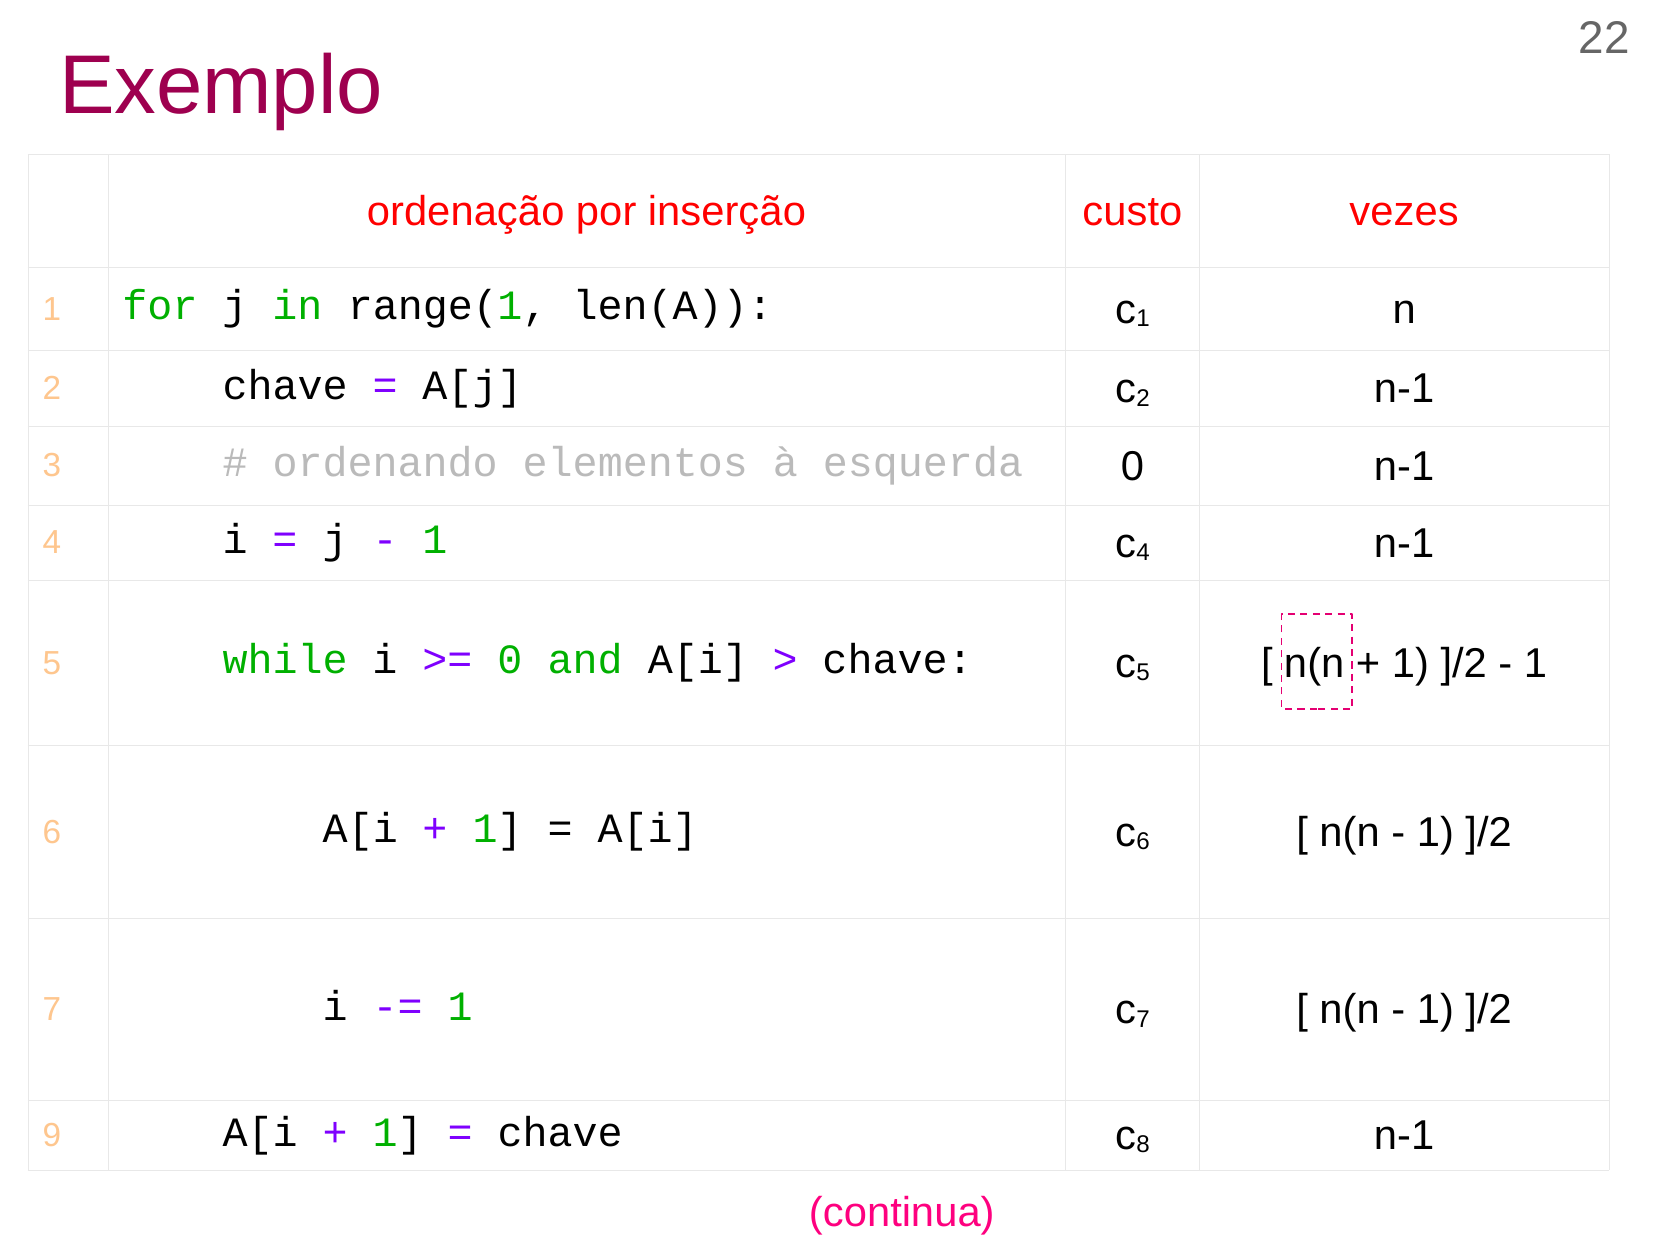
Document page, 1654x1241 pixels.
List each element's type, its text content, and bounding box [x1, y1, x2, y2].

table_cell 5 [29, 581, 108, 745]
table_cell A[i + 1] = chave [109, 1101, 1065, 1170]
table_cell c7 [1066, 919, 1199, 1100]
title Exemplo [59, 29, 1595, 148]
table_cell c2 [1066, 351, 1199, 426]
table_cell n [1200, 268, 1609, 350]
table_header ordenação por inserção [109, 155, 1065, 267]
table_cell 4 [29, 506, 108, 580]
table_cell n-1 [1200, 427, 1609, 505]
table_cell i = j - 1 [109, 506, 1065, 580]
table_cell chave = A[j] [109, 351, 1065, 426]
text_box (continua) [794, 1181, 1010, 1241]
table_cell A[i + 1] = A[i] [109, 746, 1065, 918]
table_cell n-1 [1200, 351, 1609, 426]
table_cell 3 [29, 427, 108, 505]
table_cell 6 [29, 746, 108, 918]
table_cell c4 [1066, 506, 1199, 580]
table_cell while i >= 0 and A[i] > chave: [109, 581, 1065, 745]
table_cell for j in range(1, len(A)): [109, 268, 1065, 350]
table_cell [ n(n + 1) ]/2 - 1 [1200, 581, 1609, 745]
table_cell n-1 [1200, 1101, 1609, 1170]
table_cell 2 [29, 351, 108, 426]
table_header [29, 155, 108, 267]
table_cell c6 [1066, 746, 1199, 918]
table_header vezes [1200, 155, 1609, 267]
table_cell [ n(n - 1) ]/2 [1200, 919, 1609, 1100]
table_cell 1 [29, 268, 108, 350]
table_cell 0 [1066, 427, 1199, 505]
table_header custo [1066, 155, 1199, 267]
table_cell c8 [1066, 1101, 1199, 1170]
table_cell 7 [29, 919, 108, 1100]
table_cell # ordenando elementos à esquerda [109, 427, 1065, 505]
table_cell c1 [1066, 268, 1199, 350]
table_cell n-1 [1200, 506, 1609, 580]
table_cell i -= 1 [109, 919, 1065, 1100]
table_cell 9 [29, 1101, 108, 1170]
table_cell c5 [1066, 581, 1199, 745]
table_cell [ n(n - 1) ]/2 [1200, 746, 1609, 918]
